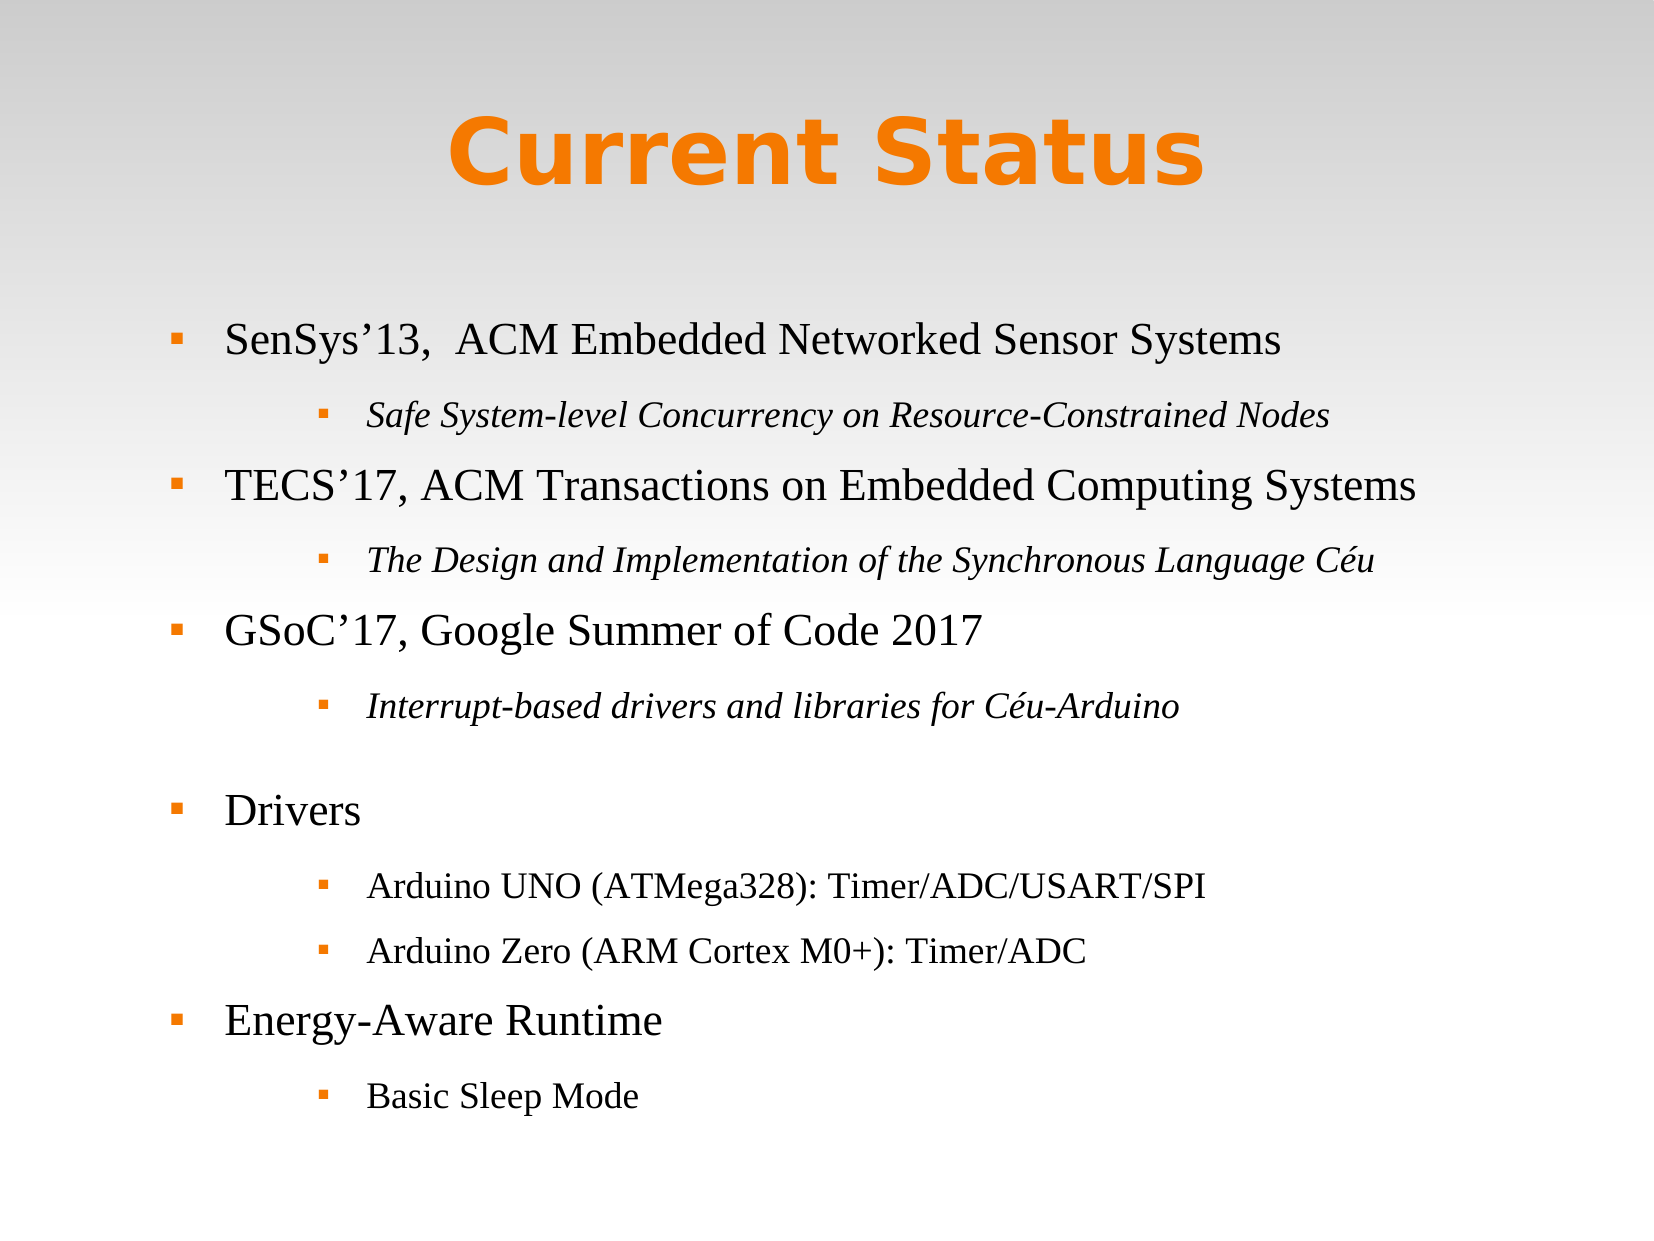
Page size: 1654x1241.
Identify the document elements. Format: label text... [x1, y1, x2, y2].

list SenSys’13, ACM Embedded Networked Sensor Systems Safe System-level Concurrency on Resource-Constrained Nodes TECS’17, ACM Transactions on Embedded Computing Systems The Design and Implementation of the Synchronous Language Céu GSoC’17, Google Summer of Code 2017 Interrupt-based drivers and libraries for Céu-Arduino Drivers Arduino UNO (ATMega328): Timer/ADC/USART/SPI Arduino Zero (ARM Cortex M0+): Timer/ADC Energy-Aware Runtime Basic Sleep Mode [82, 313, 1538, 1220]
title Current Status [82, 49, 1571, 257]
